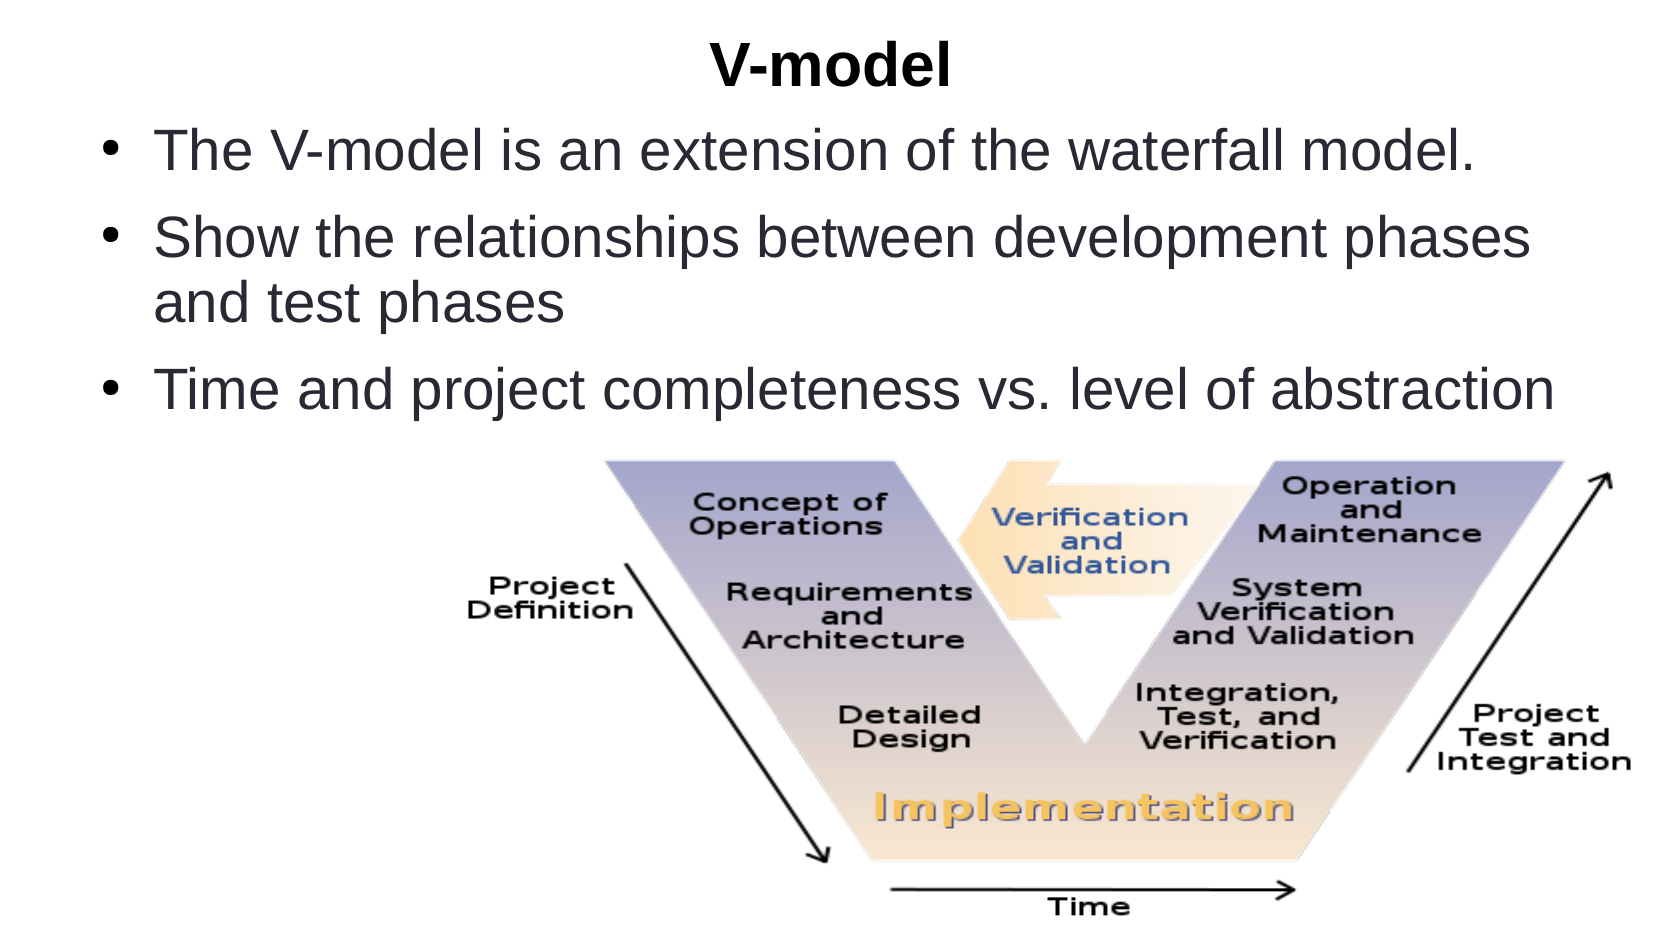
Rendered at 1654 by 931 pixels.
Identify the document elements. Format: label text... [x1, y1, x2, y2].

title V-model [87, 9, 1576, 117]
list The V-model is an extension of the waterfall model. Show the relationships between development phases and test phases Time and project completeness vs. level of abstraction [82, 117, 1589, 665]
picture [455, 439, 1651, 931]
